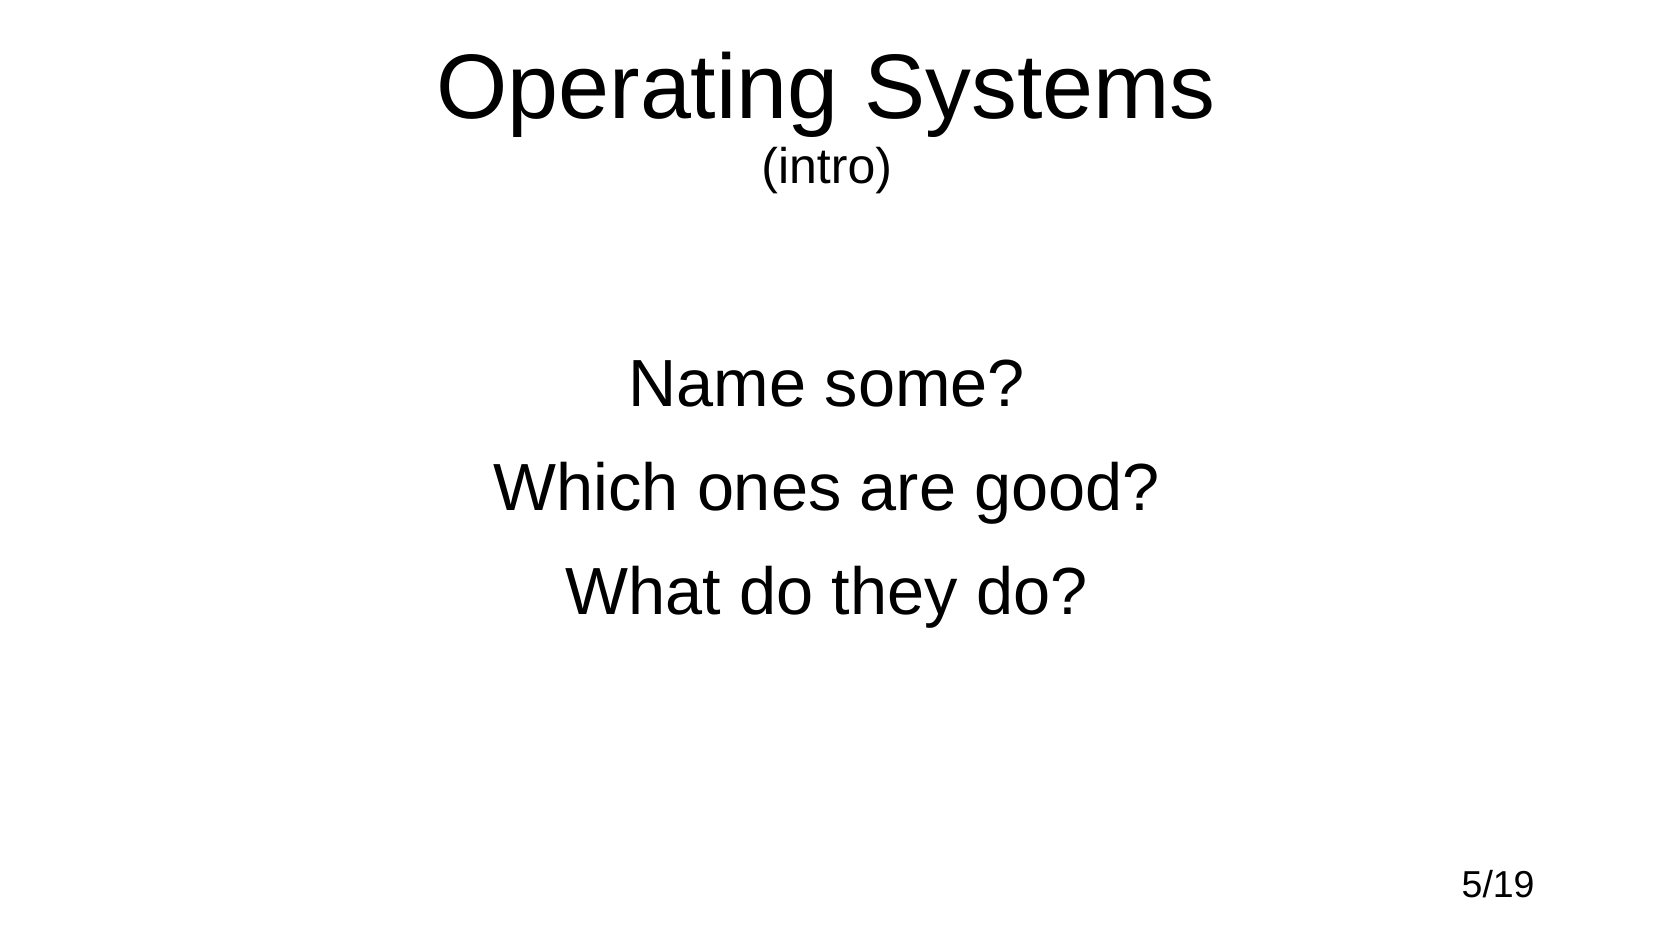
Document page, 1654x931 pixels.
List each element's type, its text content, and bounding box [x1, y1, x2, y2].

title Operating Systems (intro) [82, 35, 1571, 194]
text_box <number>/19 [1446, 856, 1625, 931]
list Name some? Which ones are good? What do they do? [82, 217, 1571, 758]
